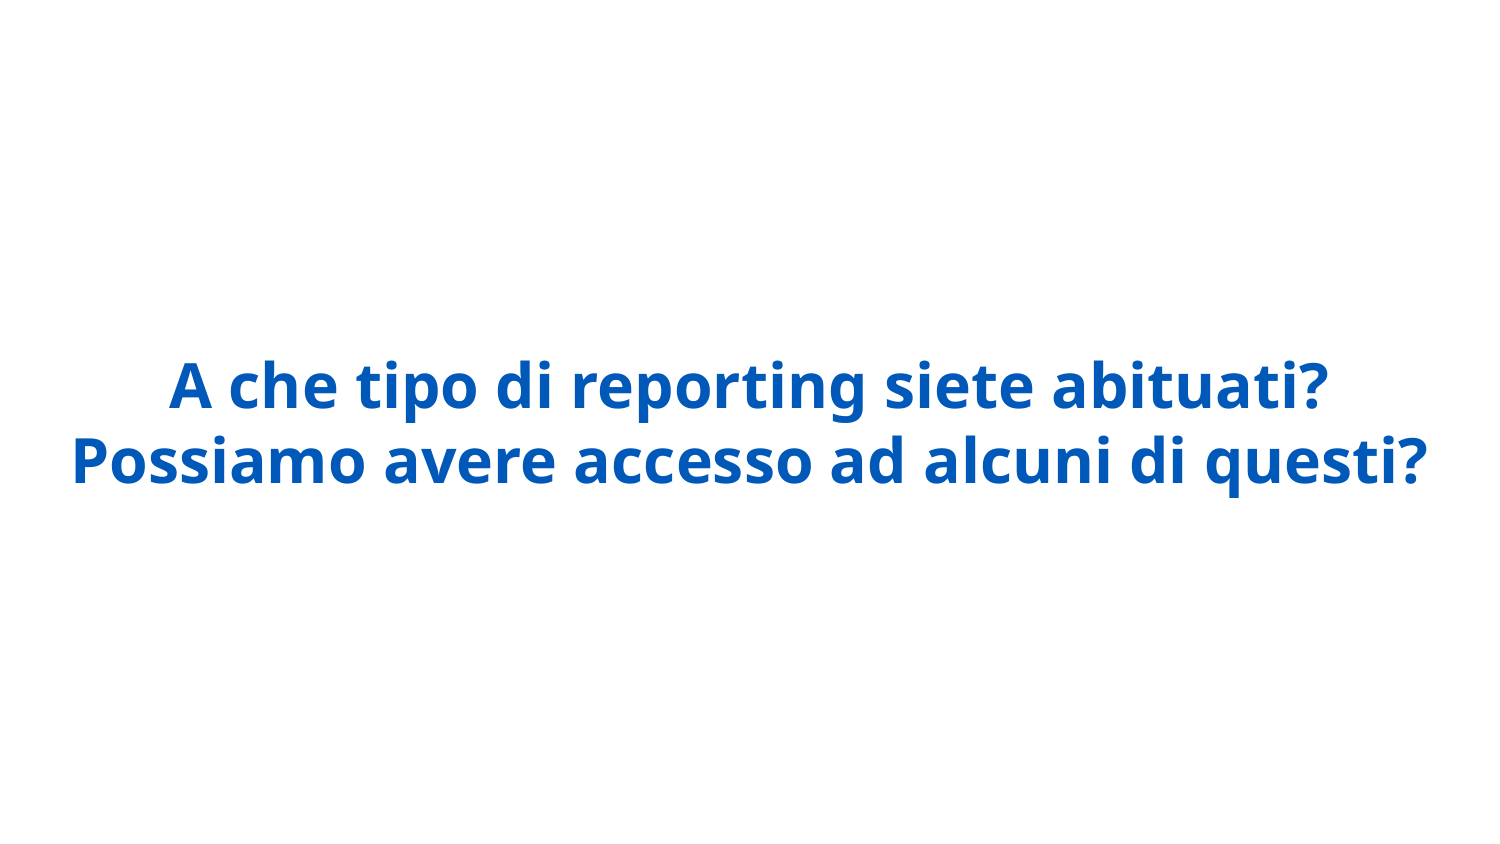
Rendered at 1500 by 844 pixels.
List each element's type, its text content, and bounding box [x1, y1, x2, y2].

title A che tipo di reporting siete abituati? Possiamo avere accesso ad alcuni di questi? [51, 51, 1449, 792]
